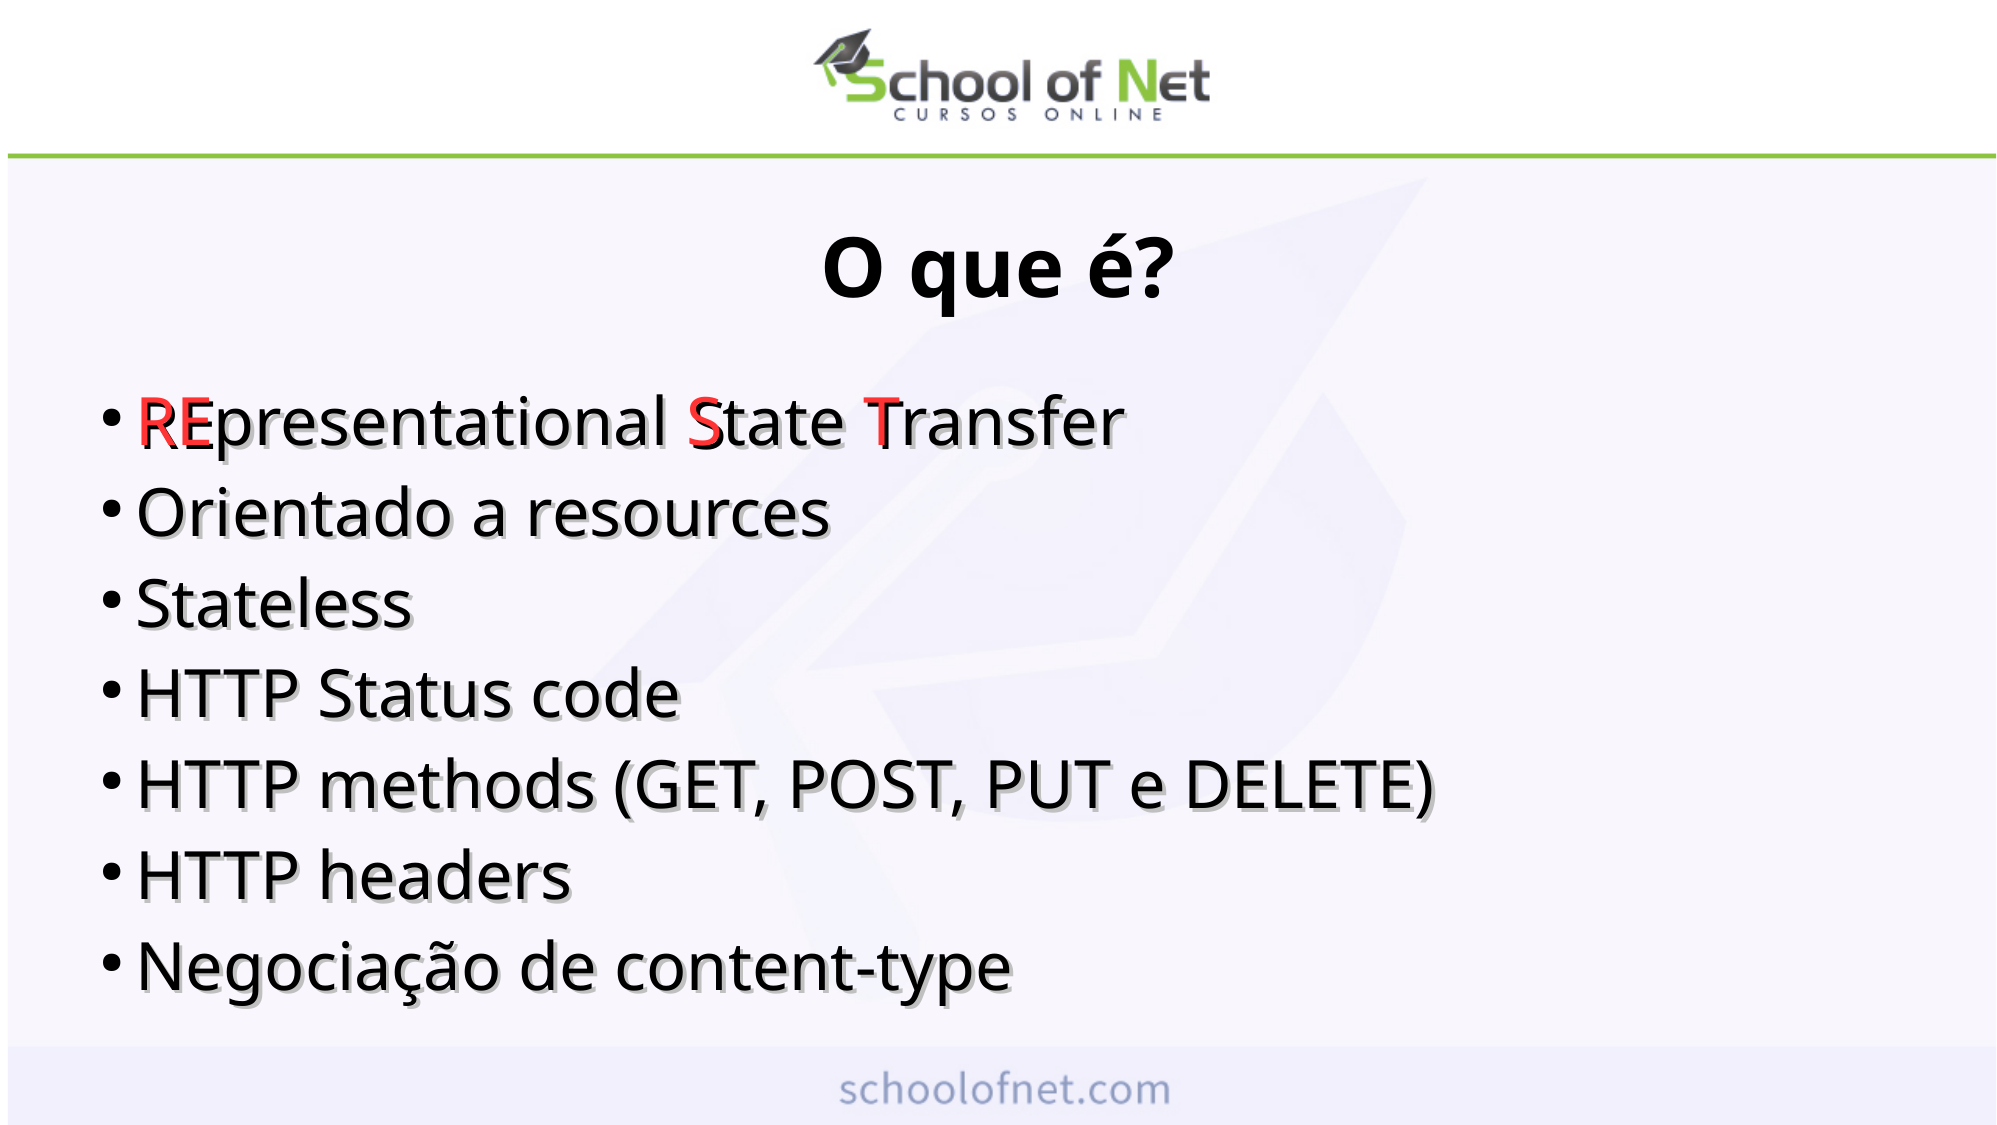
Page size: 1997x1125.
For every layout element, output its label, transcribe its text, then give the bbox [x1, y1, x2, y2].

picture [7, 5, 1997, 1125]
title O que é? [99, 171, 1897, 360]
subtitle REpresentational State Transfer Orientado a resources Stateless HTTP Status code HTTP methods (GET, POST, PUT e DELETE) HTTP headers Negociação de content-type [99, 377, 1897, 1006]
